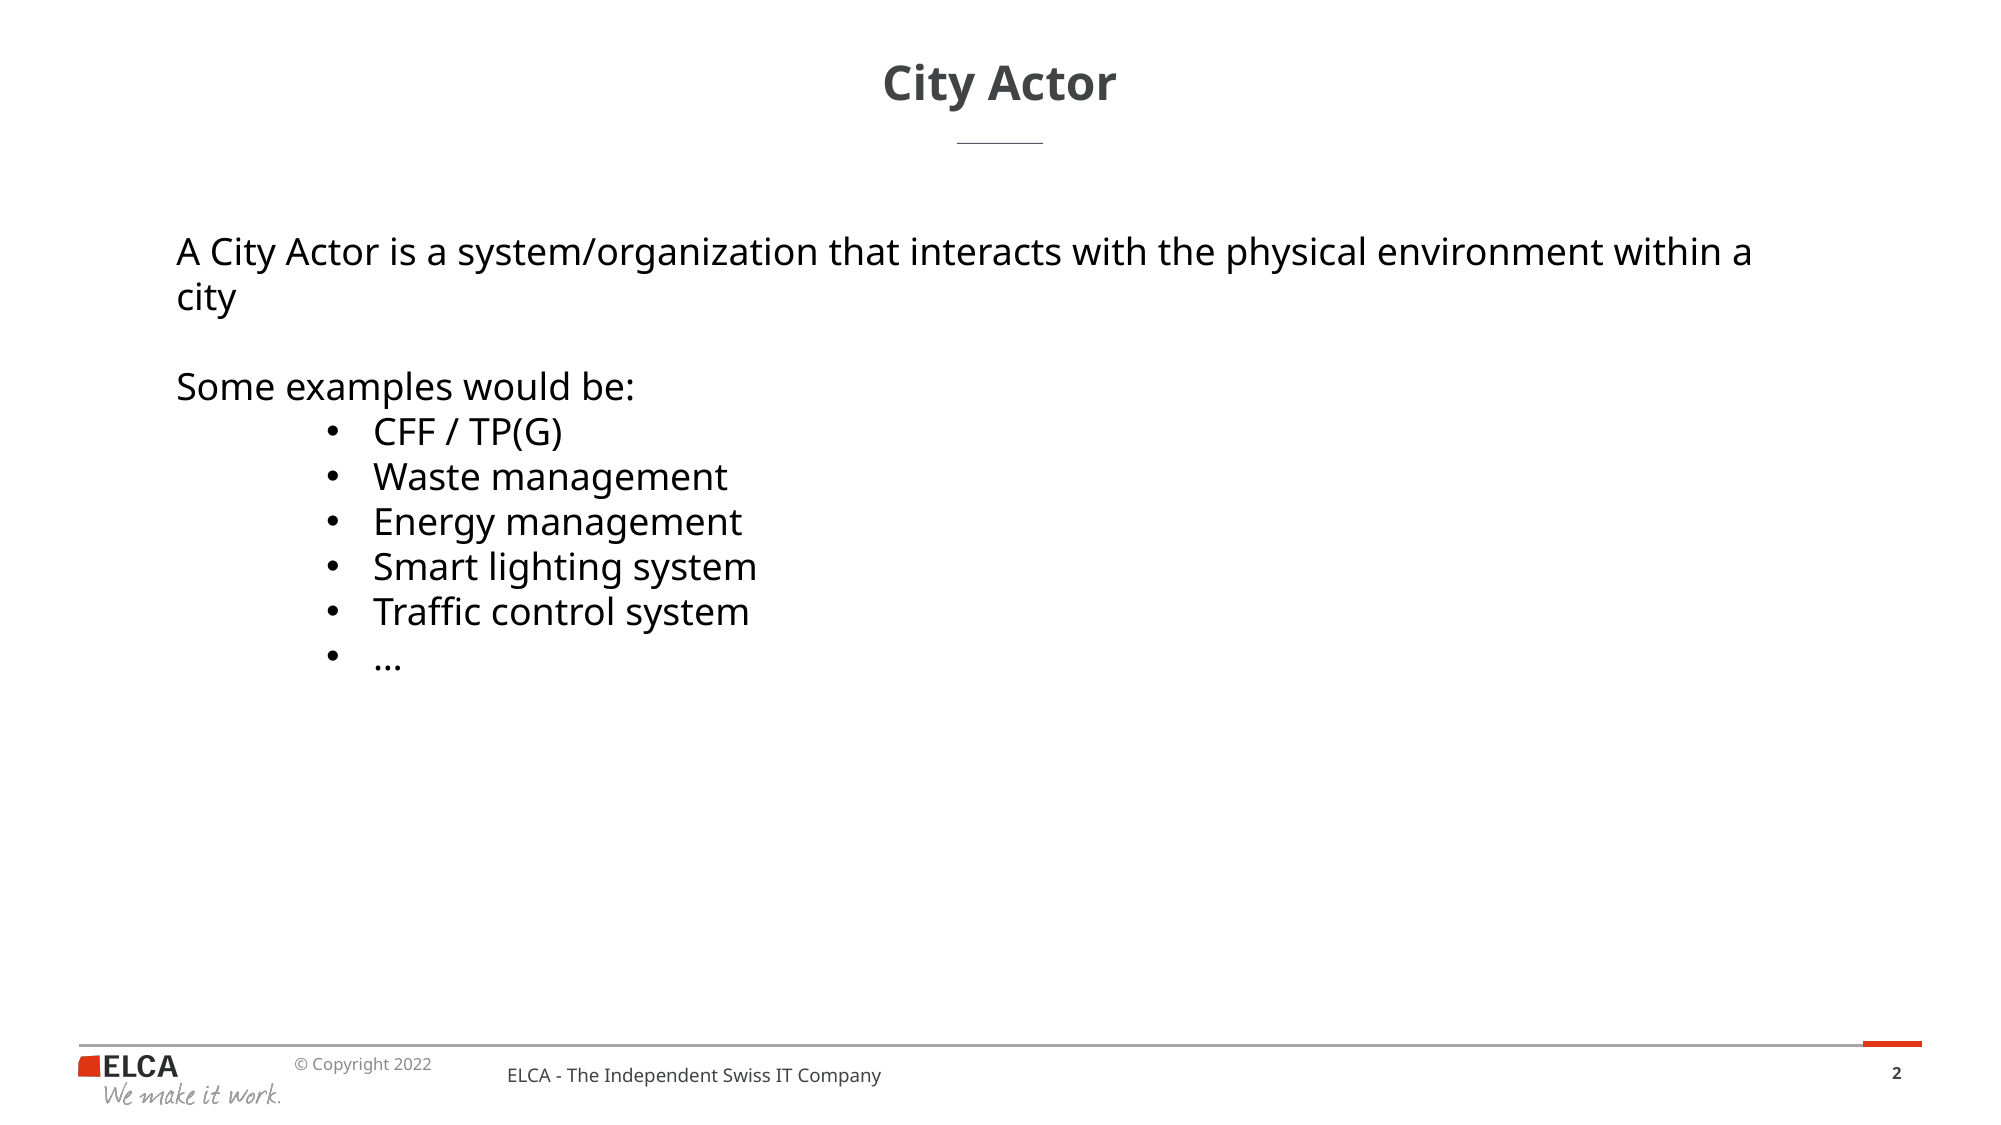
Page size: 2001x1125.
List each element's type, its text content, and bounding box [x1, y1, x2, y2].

text_box [1860, 1045, 1934, 1105]
title City Actor [93, 51, 1907, 144]
text_box A City Actor is a system/organization that interacts with the physical environment within a city Some examples would be: CFF / TP(G) Waste management Energy management Smart lighting system Traffic control system … [161, 220, 1839, 736]
text_box ELCA - The Independent Swiss IT Company [492, 1045, 1860, 1105]
